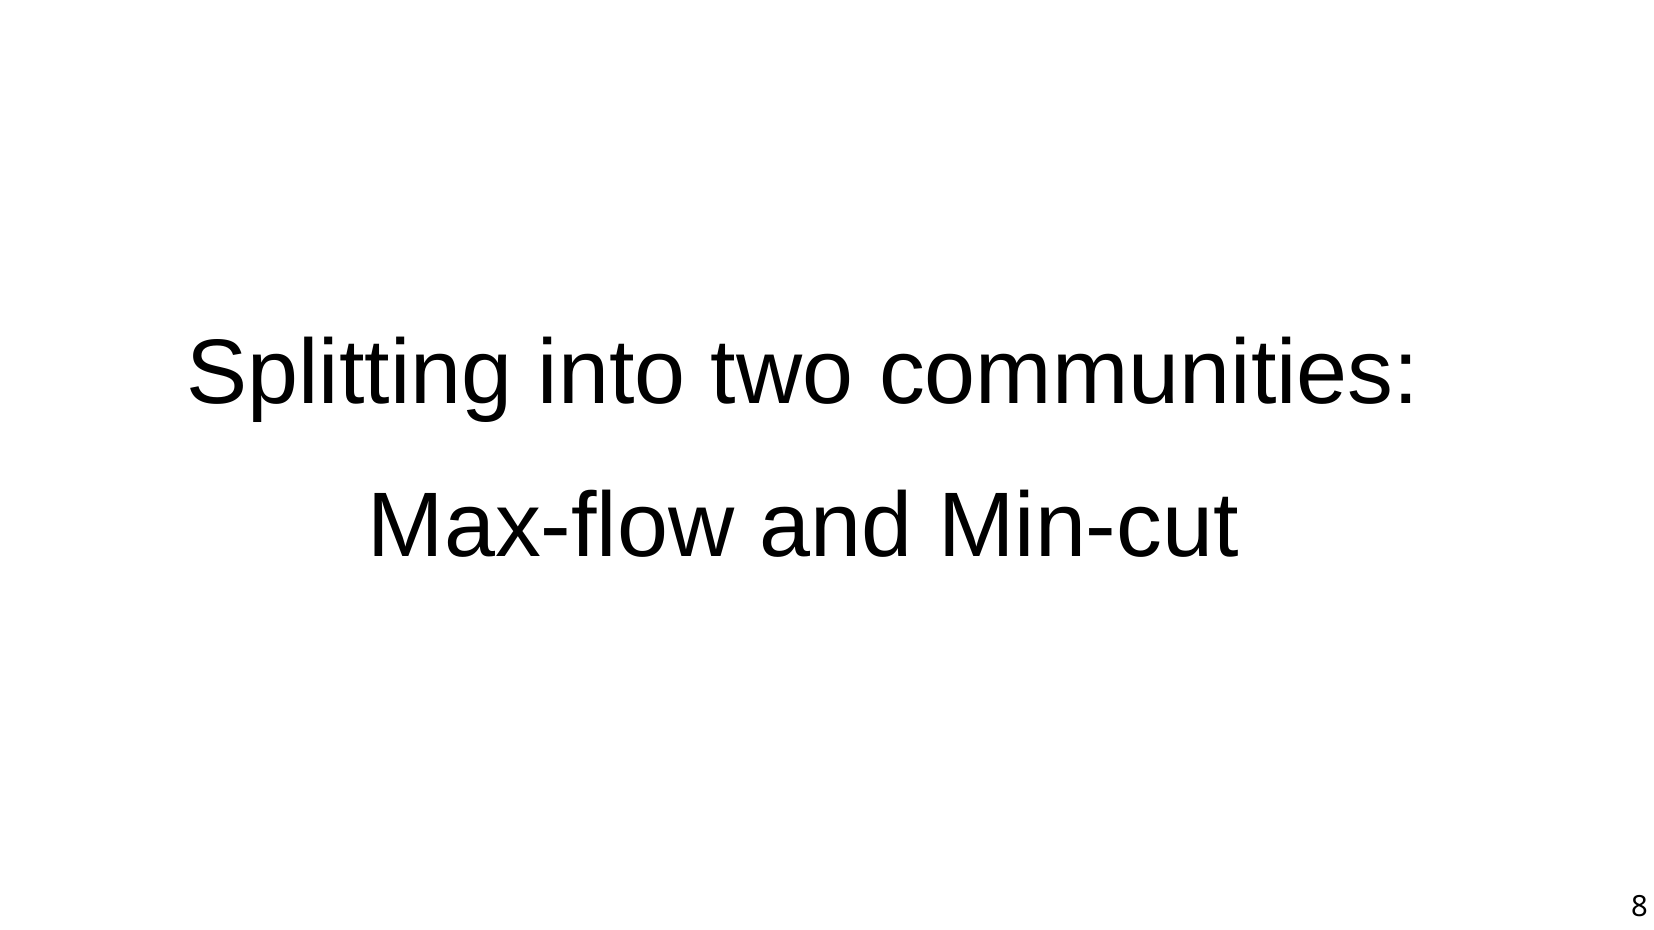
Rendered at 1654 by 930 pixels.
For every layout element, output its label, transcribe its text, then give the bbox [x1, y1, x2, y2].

title Splitting into two communities: Max-flow and Min-cut [60, 268, 1548, 577]
